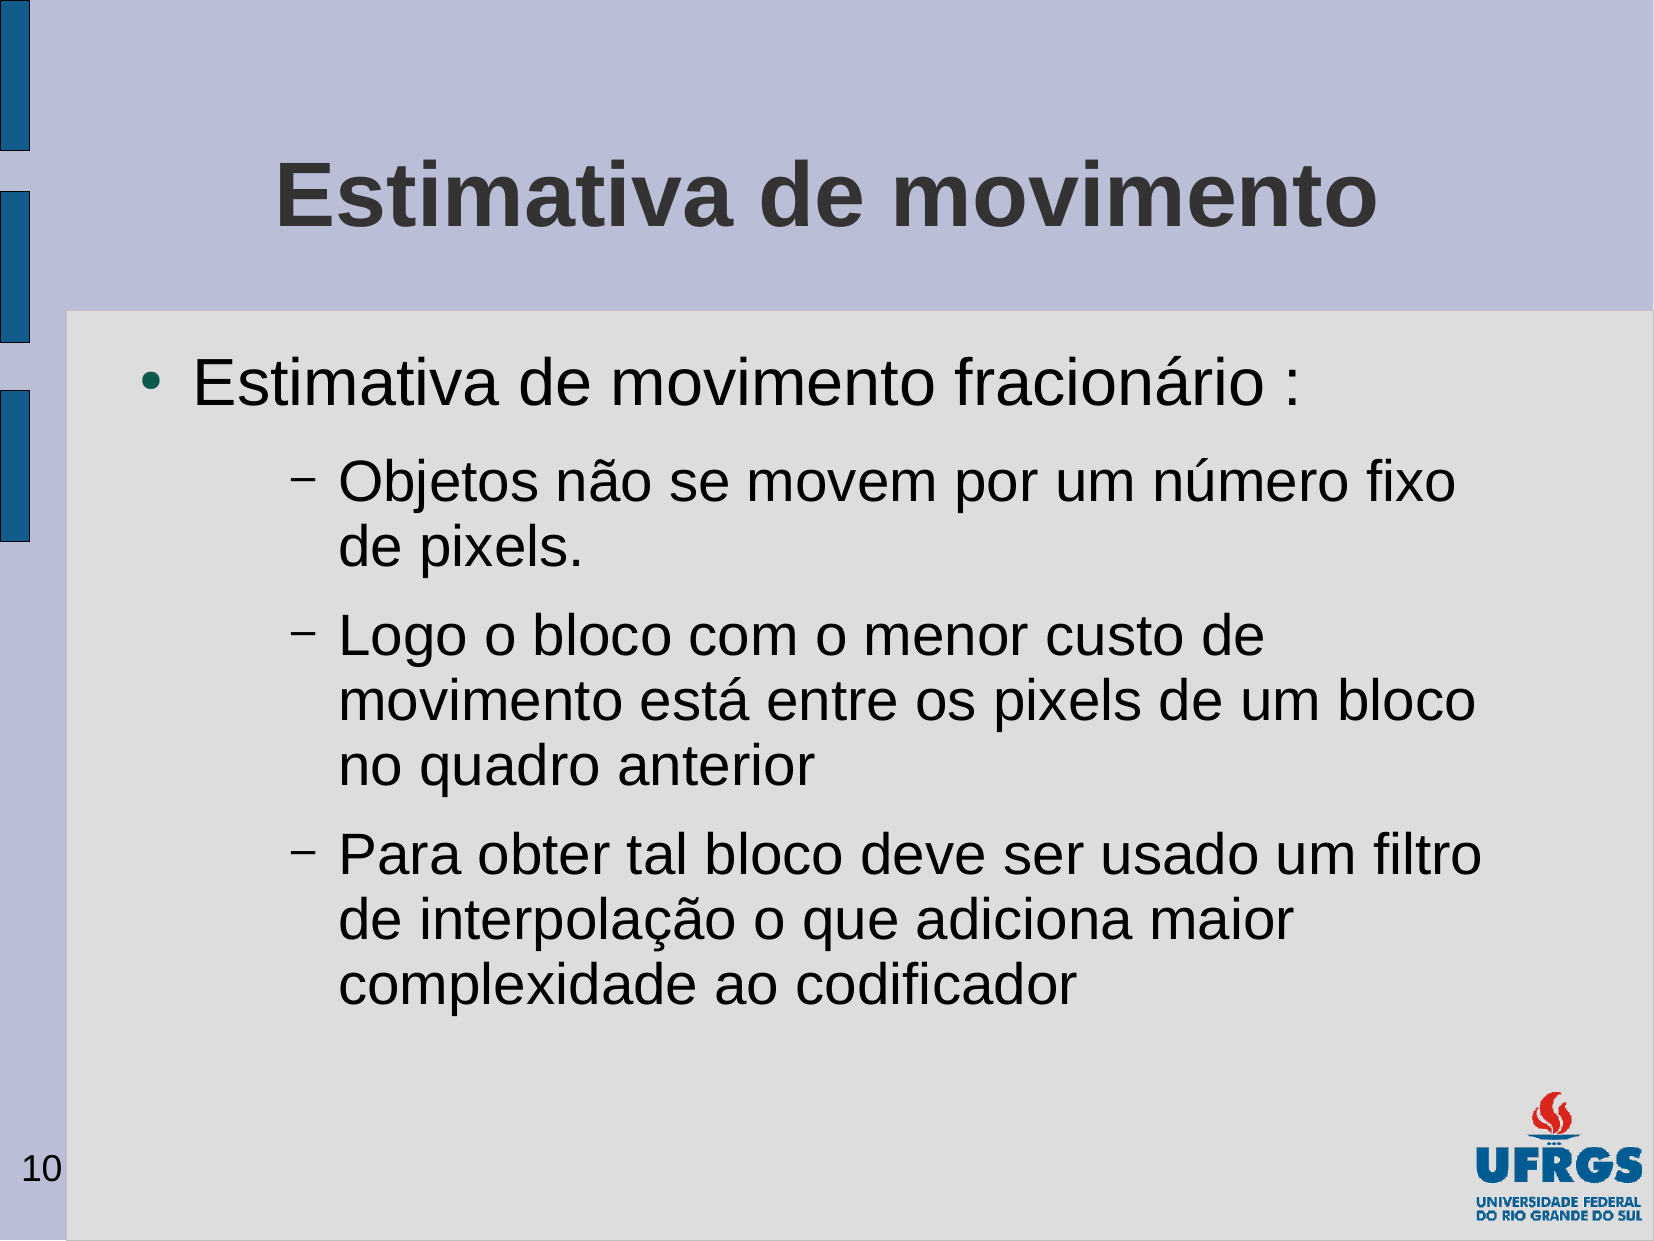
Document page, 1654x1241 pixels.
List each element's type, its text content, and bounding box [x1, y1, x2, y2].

picture [1476, 1092, 1642, 1221]
list Estimativa de movimento fracionário : Objetos não se movem por um número fixo de pixels. Logo o bloco com o menor custo de movimento está entre os pixels de um bloco no quadro anterior Para obter tal bloco deve ser usado um filtro de interpolação o que adiciona maior complexidade ao codificador [121, 344, 1534, 1065]
title Estimativa de movimento [121, 91, 1534, 299]
